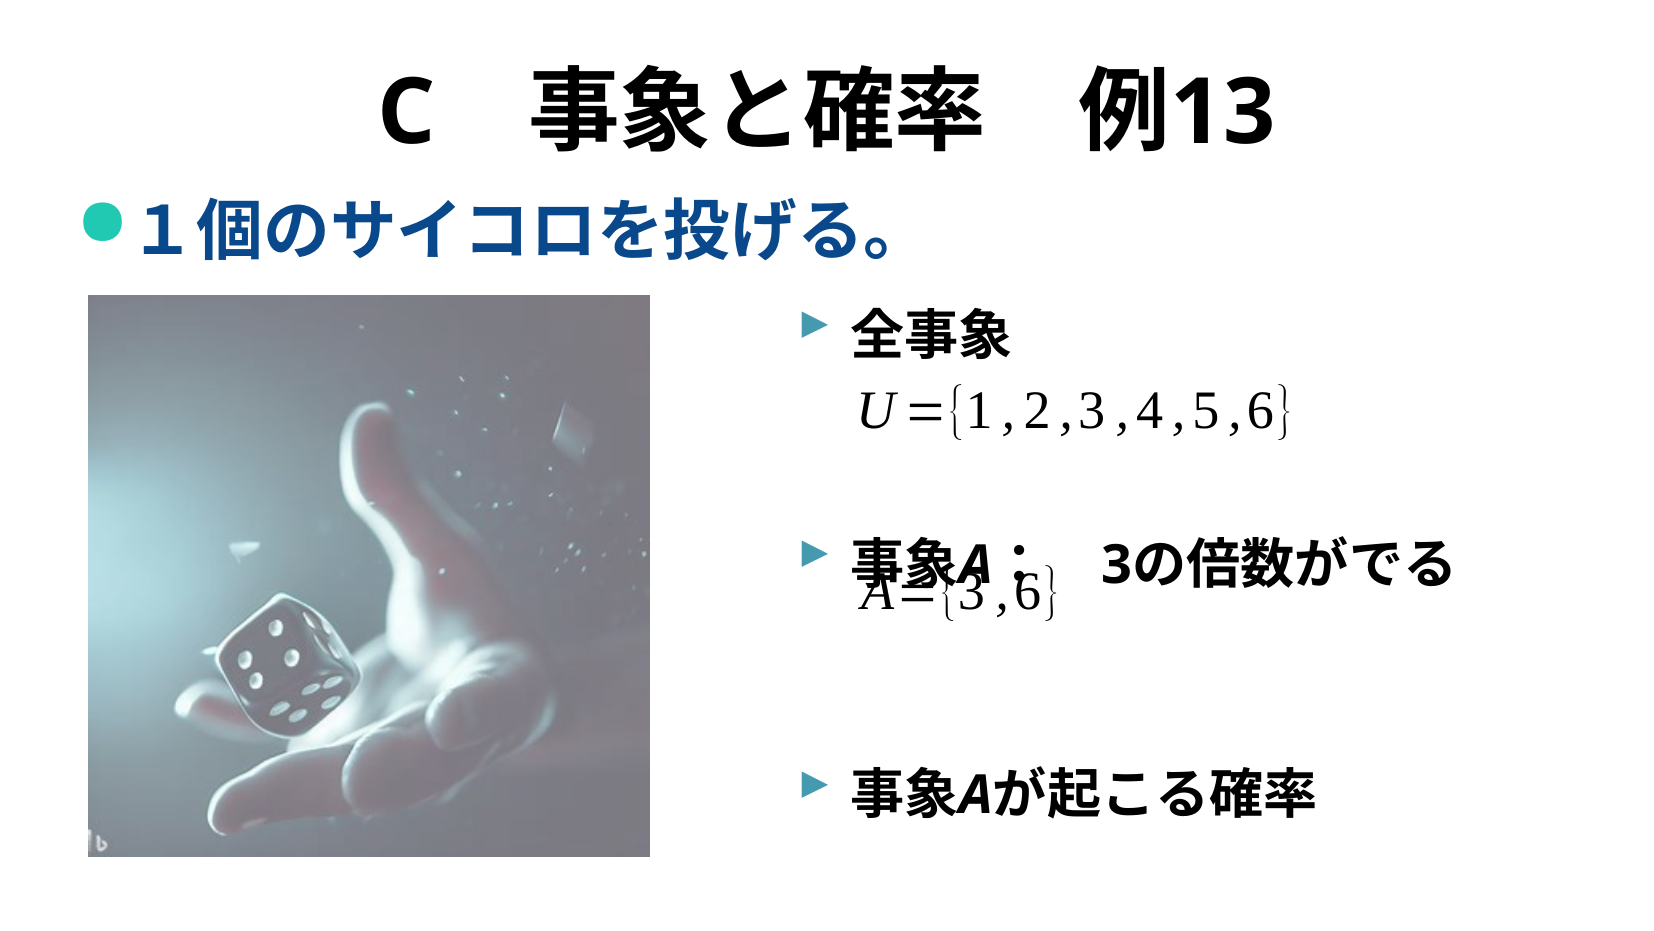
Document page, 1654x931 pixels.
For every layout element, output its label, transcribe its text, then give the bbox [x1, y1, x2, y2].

chart [856, 561, 1065, 624]
picture [88, 296, 650, 857]
chart [856, 379, 1298, 443]
title C 事象と確率 例13 [29, 29, 1625, 178]
list １個のサイコロを投げる。 [59, 177, 1654, 296]
list 全事象 事象A： 3の倍数がでる 事象Aが起こる確率 [708, 296, 1654, 931]
